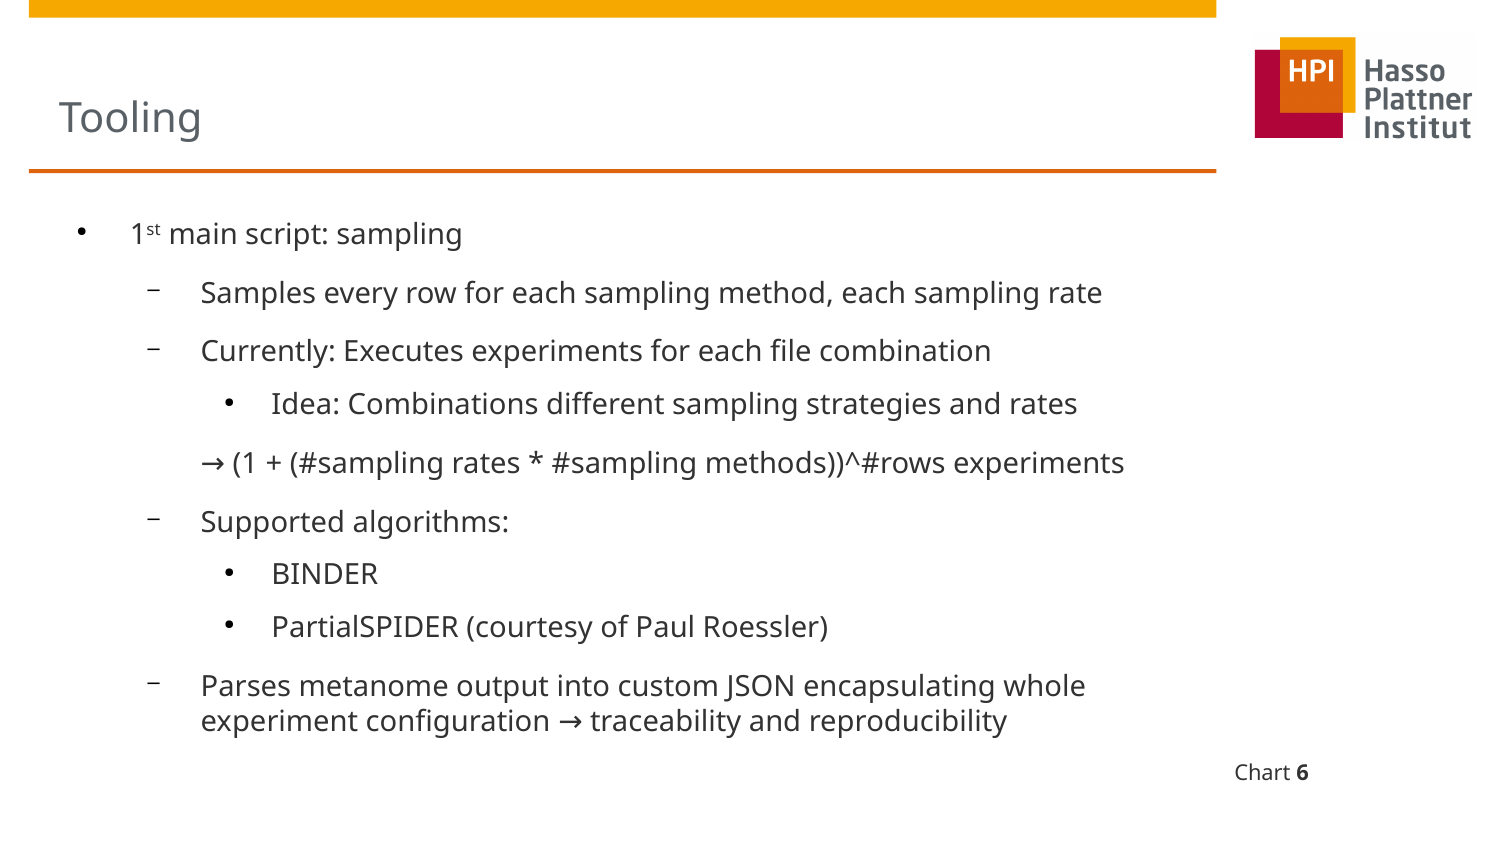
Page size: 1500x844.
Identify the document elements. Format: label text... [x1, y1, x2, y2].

picture [1252, 33, 1477, 142]
slide_number Chart <number> [1216, 758, 1471, 788]
list 1st main script: sampling Samples every row for each sampling method, each sampling rate Currently: Executes experiments for each file combination Idea: Combinations different sampling strategies and rates → (1 + (#sampling rates * #sampling methods))^#rows experiments Supported algorithms: BINDER PartialSPIDER (courtesy of Paul Roessler) Parses metanome output into custom JSON encapsulating whole experiment configuration → traceability and reproducibility [58, 203, 1187, 788]
title Tooling [58, 17, 1187, 170]
